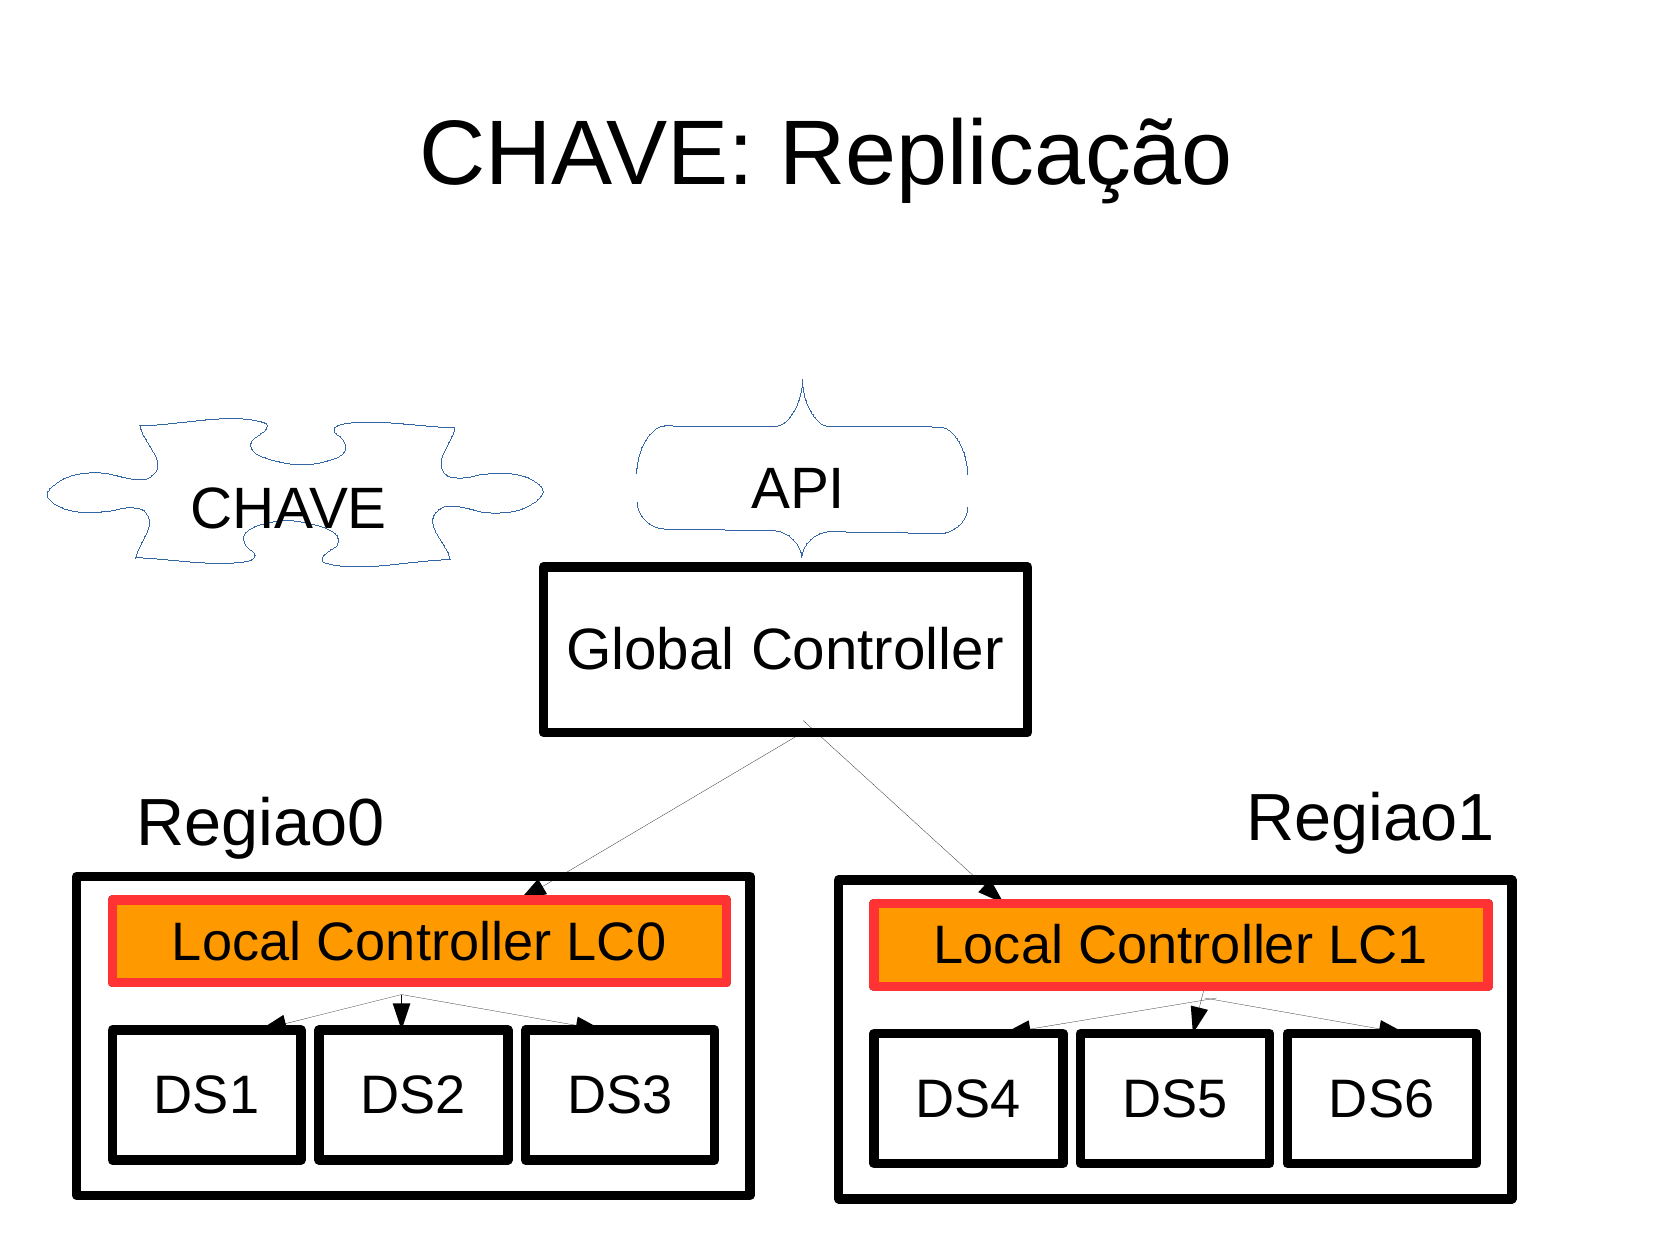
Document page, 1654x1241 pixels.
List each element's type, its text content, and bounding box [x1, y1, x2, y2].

text_box DS1 [112, 1029, 302, 1160]
text_box API [699, 448, 898, 529]
text_box CHAVE [283, 516, 305, 523]
text_box DS6 [1287, 1033, 1477, 1164]
text_box Regiao0 [136, 785, 390, 875]
text_box [979, 879, 989, 884]
title CHAVE: Replicação [82, 49, 1571, 257]
text_box Global Controller [543, 566, 1028, 733]
text_box DS3 [525, 1029, 715, 1160]
text_box DS4 [874, 1033, 1063, 1164]
text_box DS2 [318, 1029, 508, 1160]
text_box Regiao1 [1246, 779, 1501, 869]
text_box DS5 [1080, 1033, 1270, 1164]
text_box Local Controller LC0 [112, 900, 727, 983]
text_box CHAVE [47, 418, 544, 567]
text_box [76, 876, 751, 1196]
text_box Local Controller LC1 [874, 903, 1489, 987]
text_box [838, 879, 1512, 1199]
text_box CHAVE [286, 492, 301, 512]
